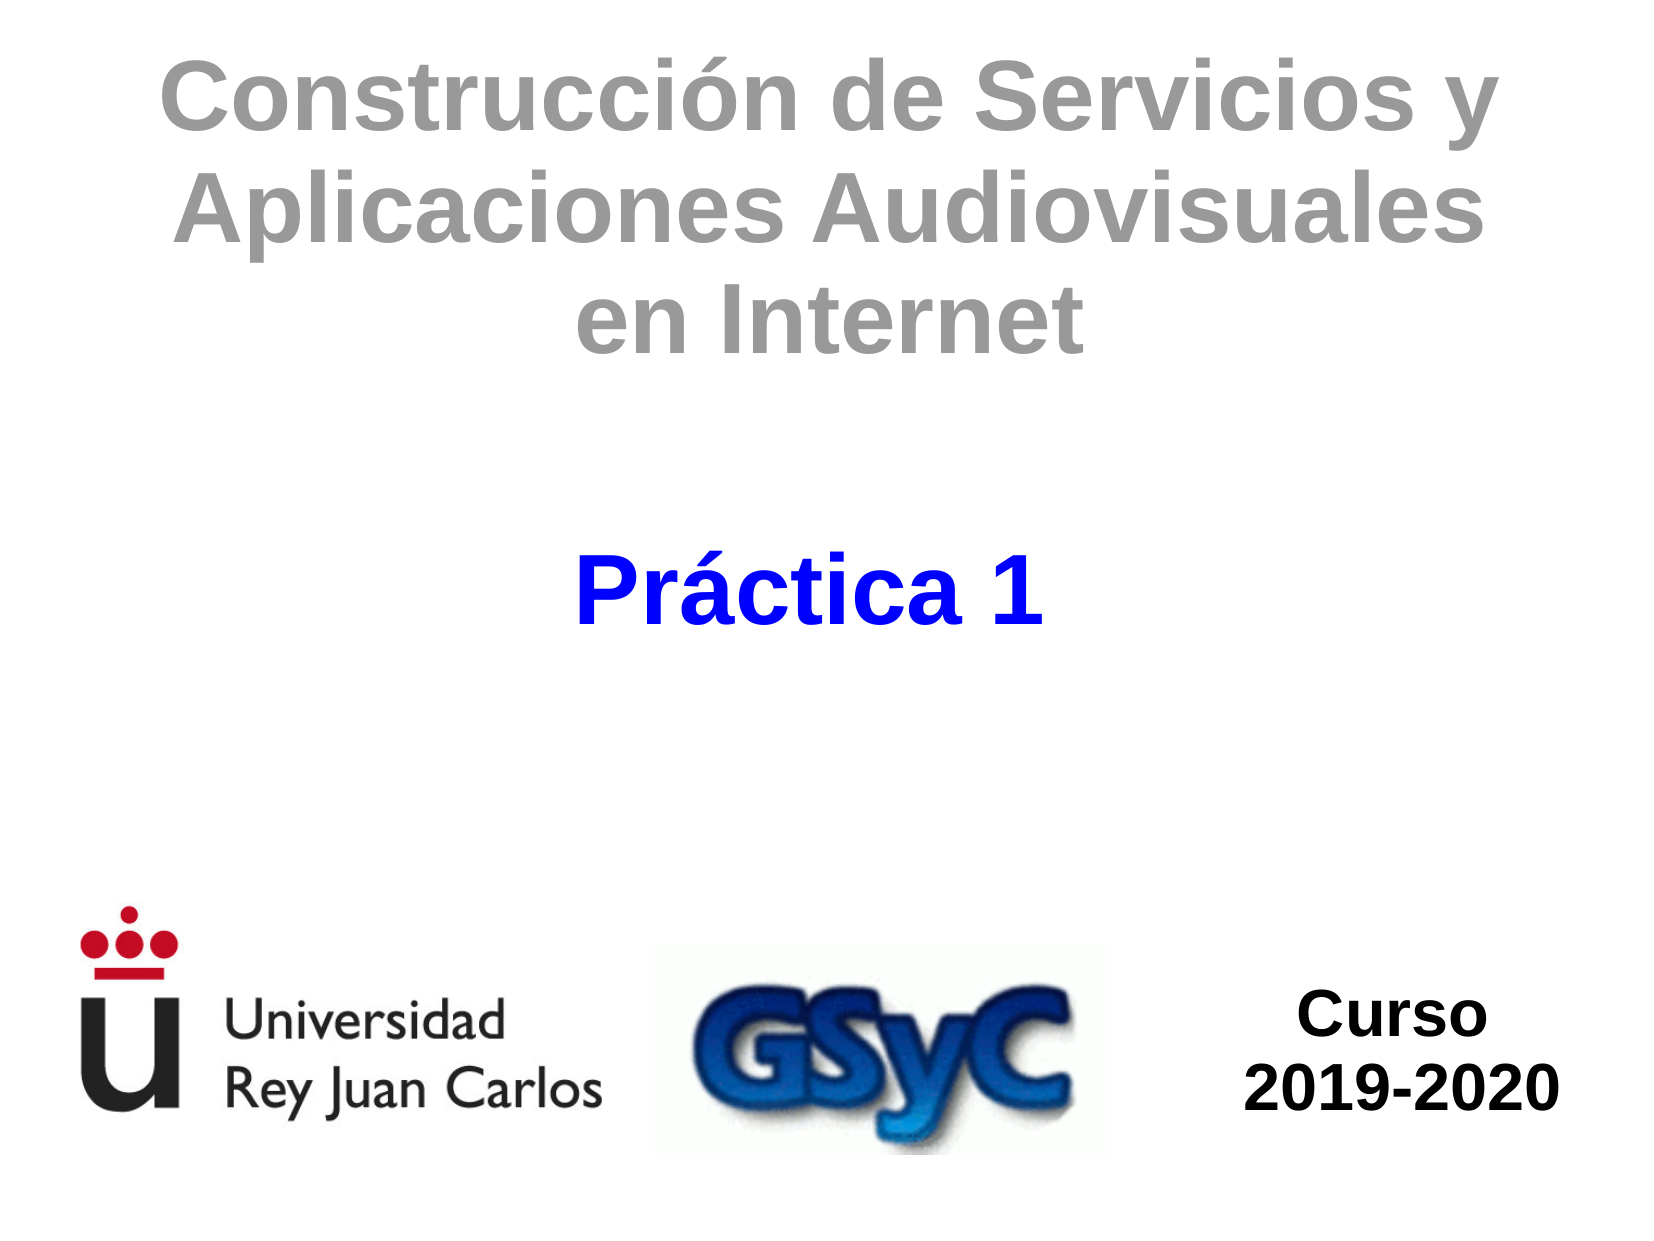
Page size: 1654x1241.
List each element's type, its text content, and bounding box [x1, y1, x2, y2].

picture [653, 944, 1111, 1156]
title Práctica 1 [135, 489, 1486, 691]
picture [46, 884, 631, 1141]
title Curso 2019-2020 [1200, 975, 1606, 1126]
title Construcción de Servicios y Aplicaciones Audiovisuales en Internet [144, 39, 1516, 376]
